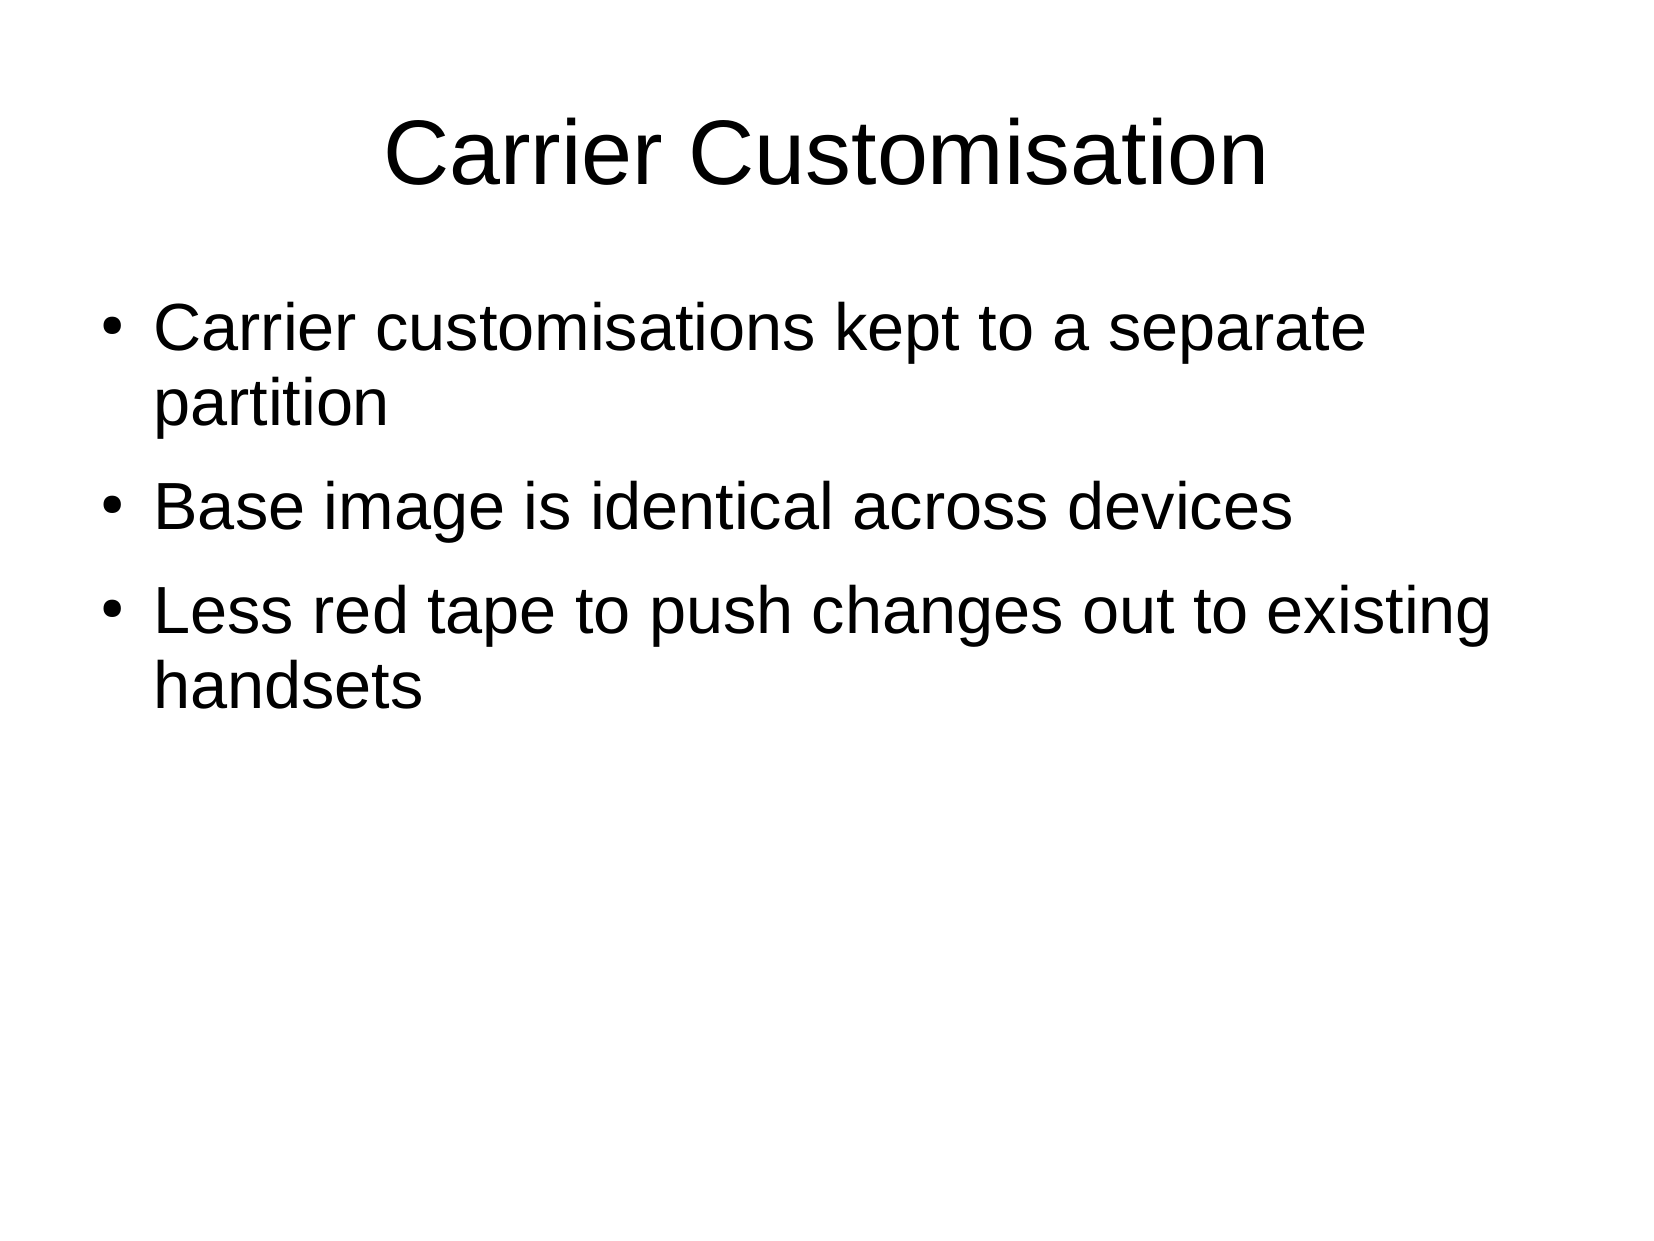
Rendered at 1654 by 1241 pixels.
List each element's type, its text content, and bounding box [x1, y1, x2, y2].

title Carrier Customisation [82, 49, 1571, 257]
list Carrier customisations kept to a separate partition Base image is identical across devices Less red tape to push changes out to existing handsets [82, 290, 1571, 1010]
